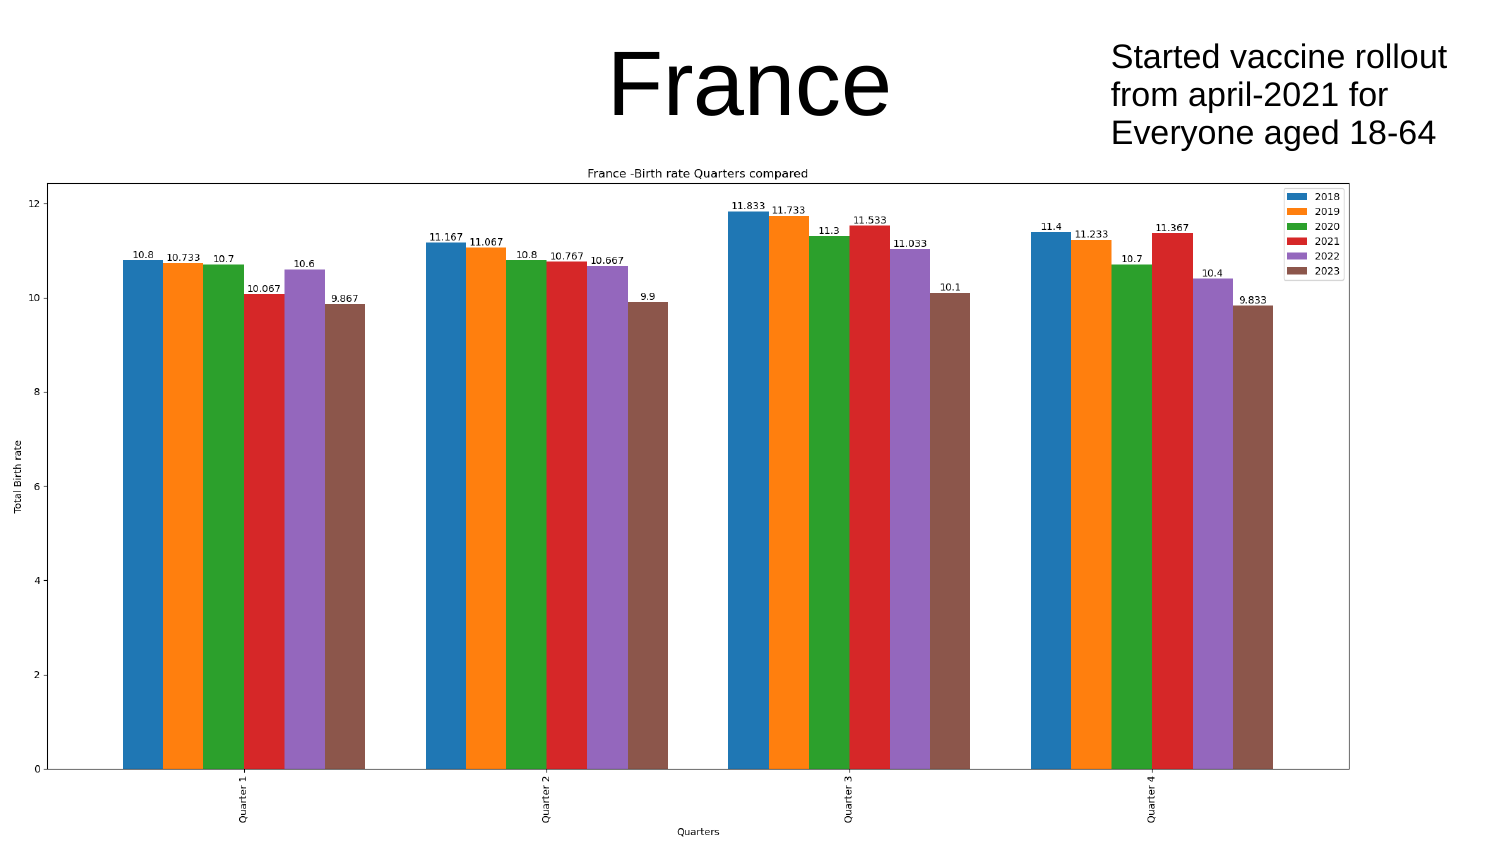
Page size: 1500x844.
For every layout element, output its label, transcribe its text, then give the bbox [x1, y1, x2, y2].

picture [3, 158, 1359, 844]
title France [75, 32, 1096, 136]
text_box Started vaccine rollout from april-2021 for Everyone aged 18-64 [1096, 30, 1477, 159]
